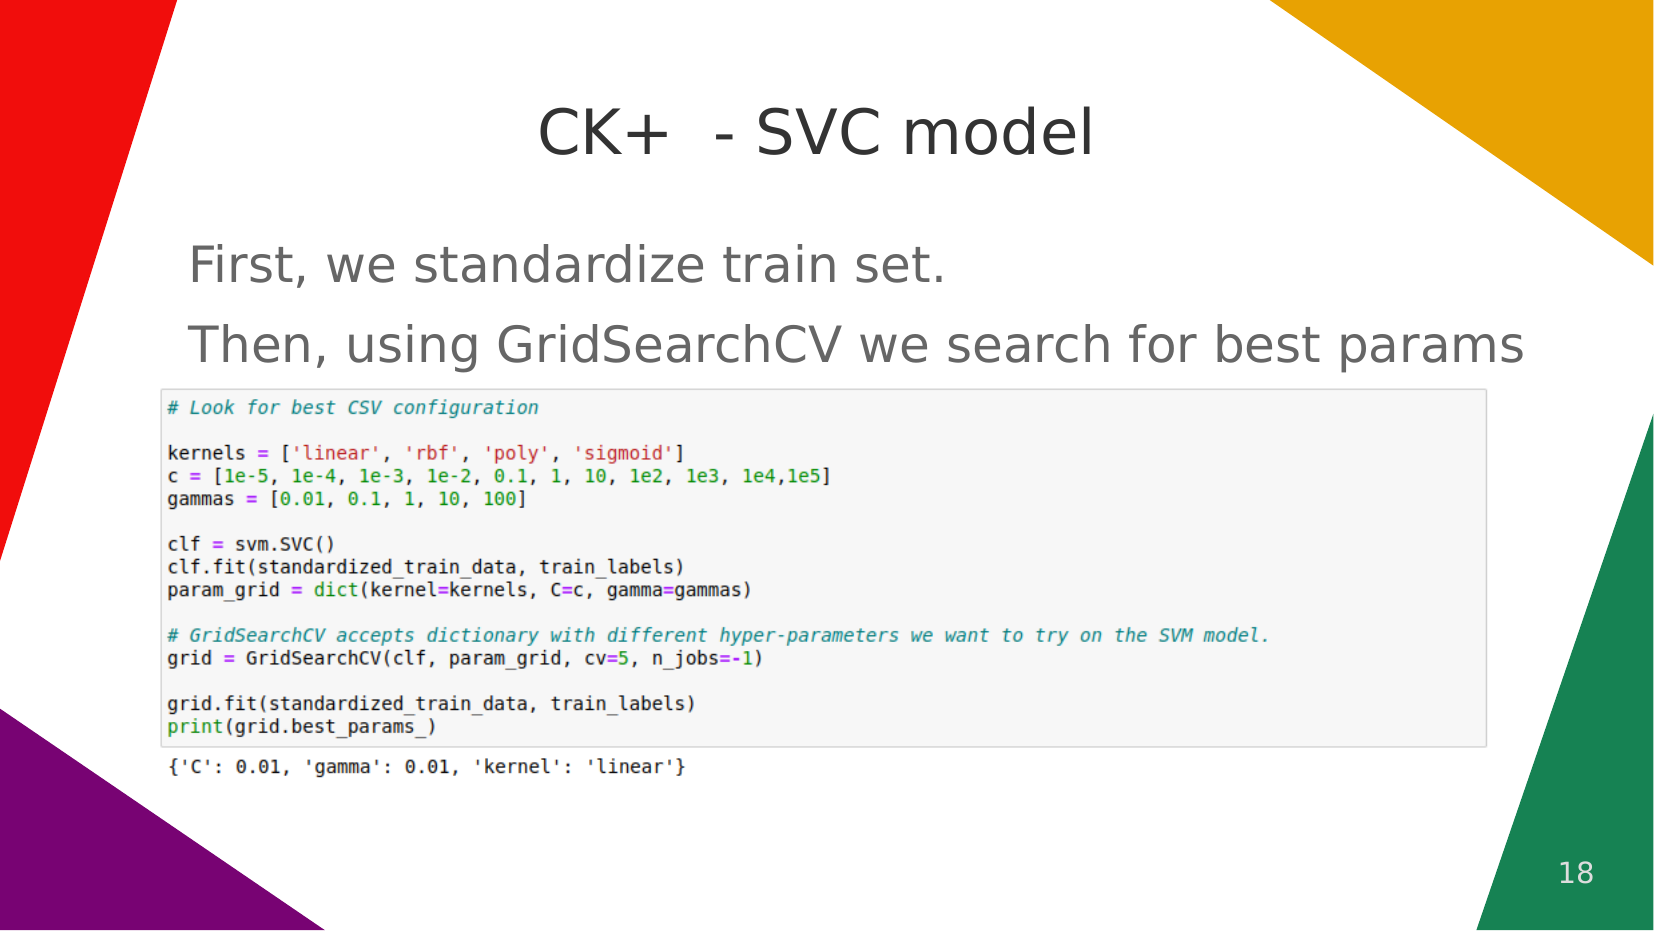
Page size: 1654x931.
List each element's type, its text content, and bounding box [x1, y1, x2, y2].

list First, we standardize train set. Then, using GridSearchCV we search for best params [118, 236, 1536, 827]
picture [150, 374, 1502, 788]
title CK+ - SVC model [118, 59, 1536, 207]
